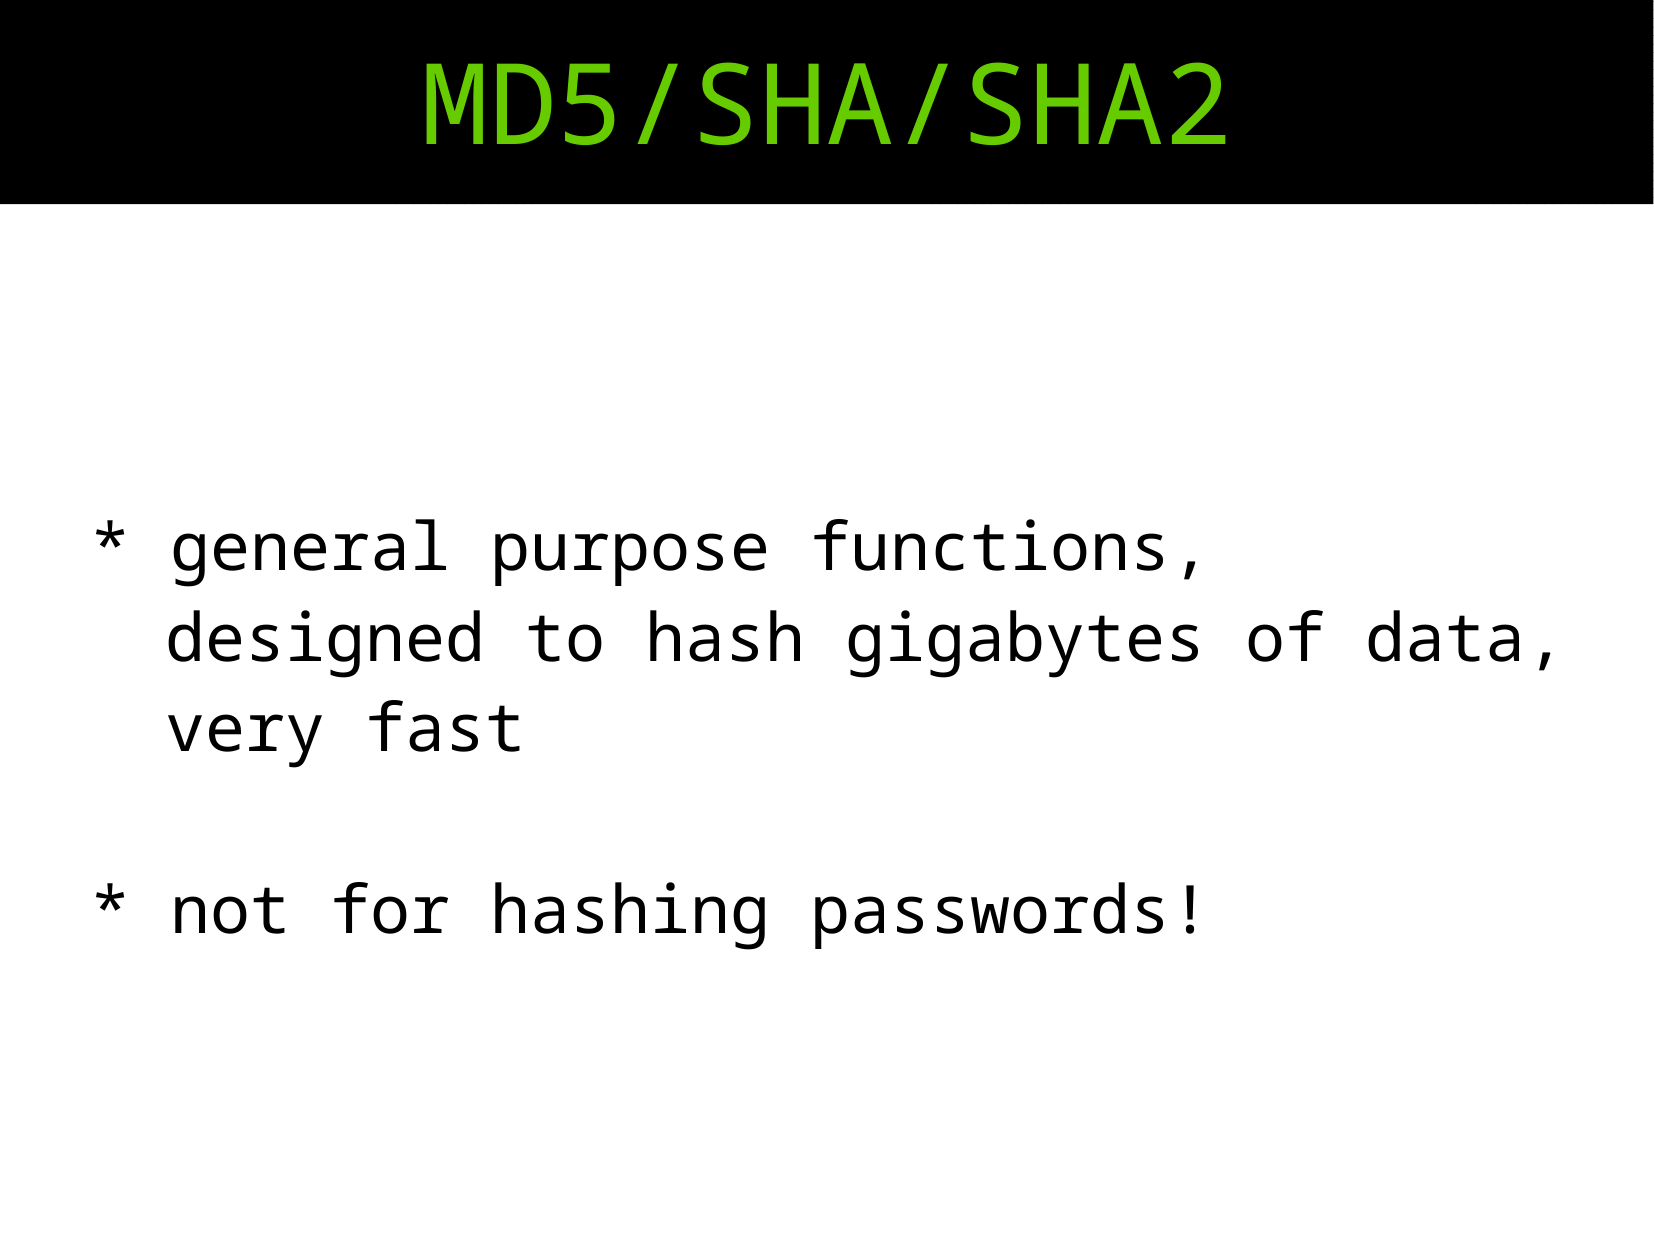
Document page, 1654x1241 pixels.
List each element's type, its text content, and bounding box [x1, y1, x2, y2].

title MD5/SHA/SHA2 [0, 0, 1654, 205]
subtitle * general purpose functions, designed to hash gigabytes of data, very fast * not for hashing passwords! [90, 305, 1621, 1146]
